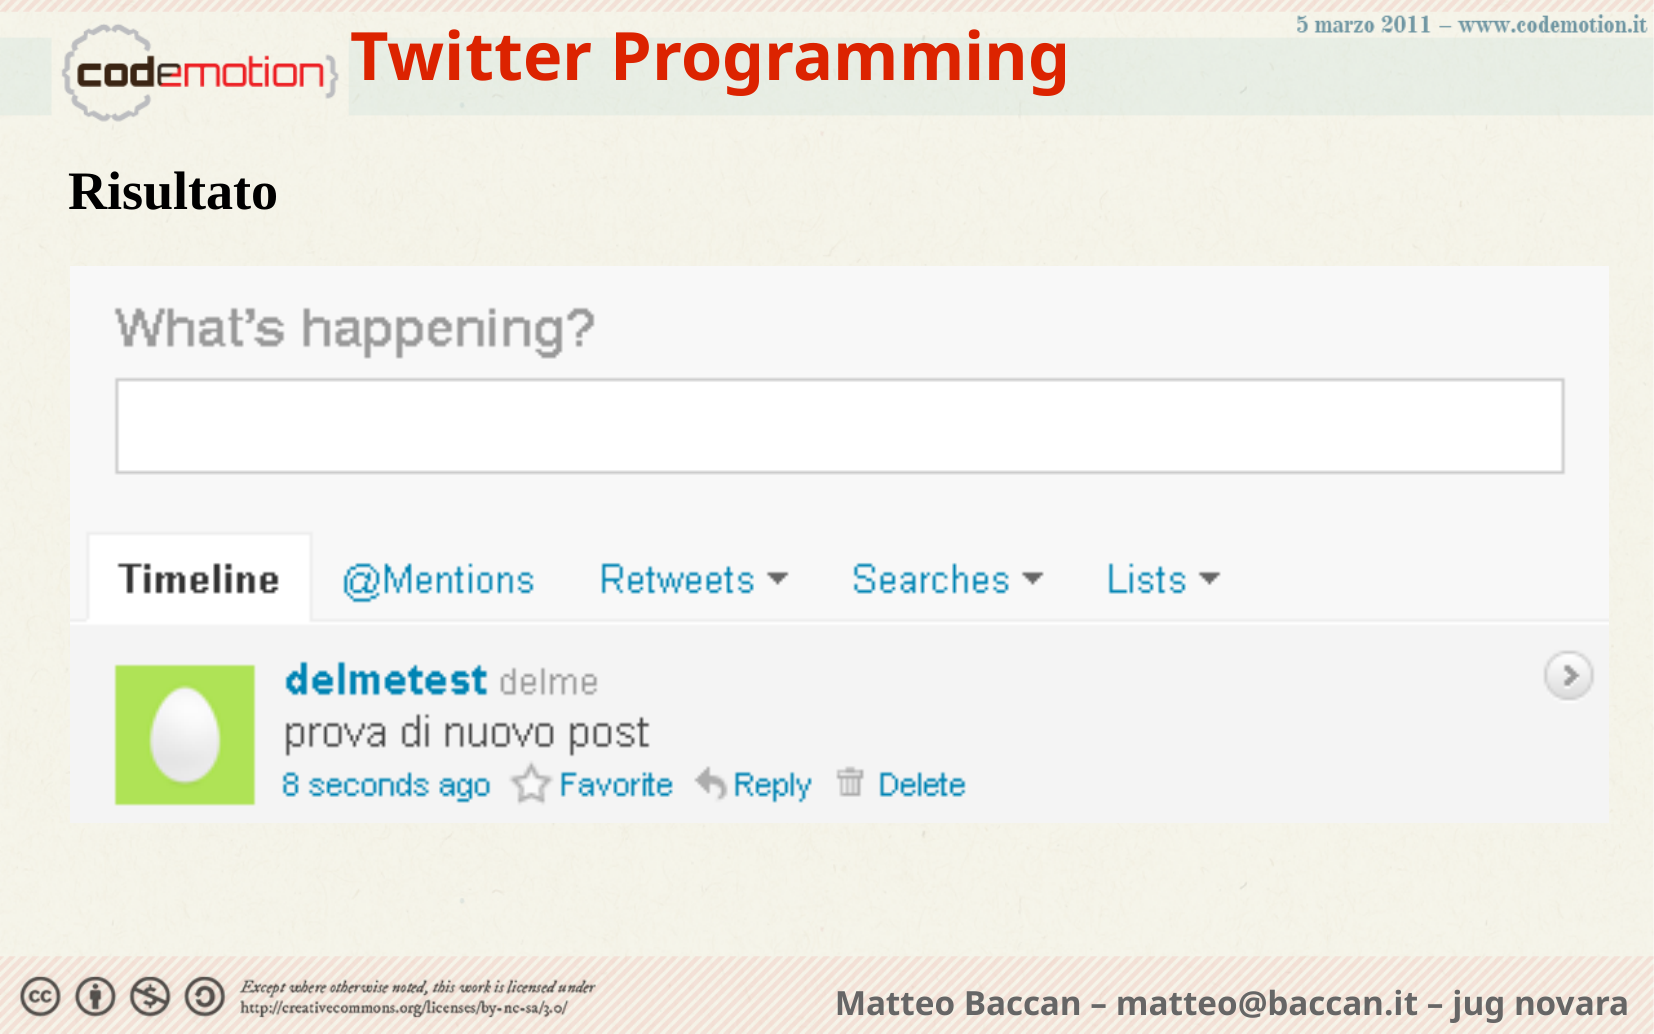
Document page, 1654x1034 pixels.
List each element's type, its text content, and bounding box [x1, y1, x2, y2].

text_box Risultato [53, 154, 1609, 784]
picture [0, 0, 1654, 1034]
title Twitter Programming [350, 5, 1609, 103]
